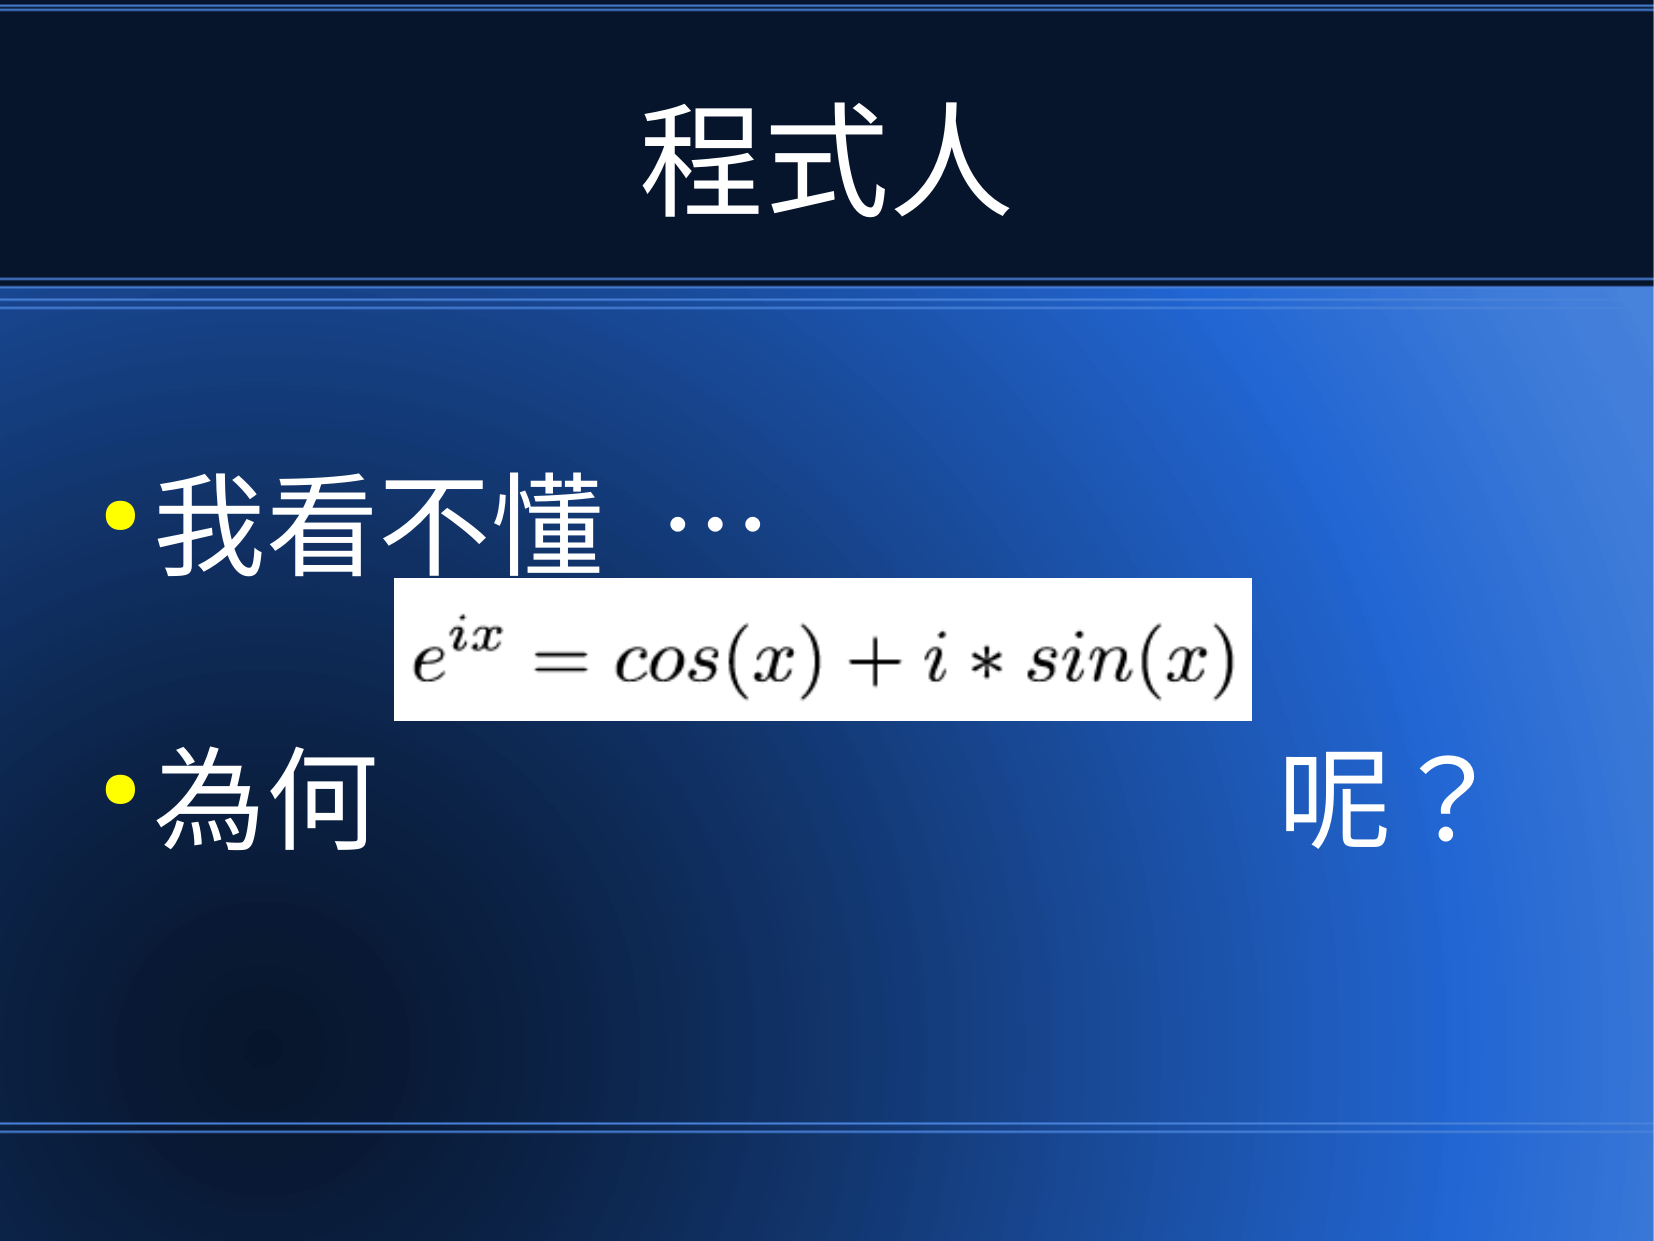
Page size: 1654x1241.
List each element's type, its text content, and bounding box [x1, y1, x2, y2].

picture [394, 578, 1252, 721]
picture [0, 0, 1654, 1241]
title 程式人 [82, 49, 1571, 257]
list 我看不懂 … 為何 呢？ [82, 355, 1571, 1241]
